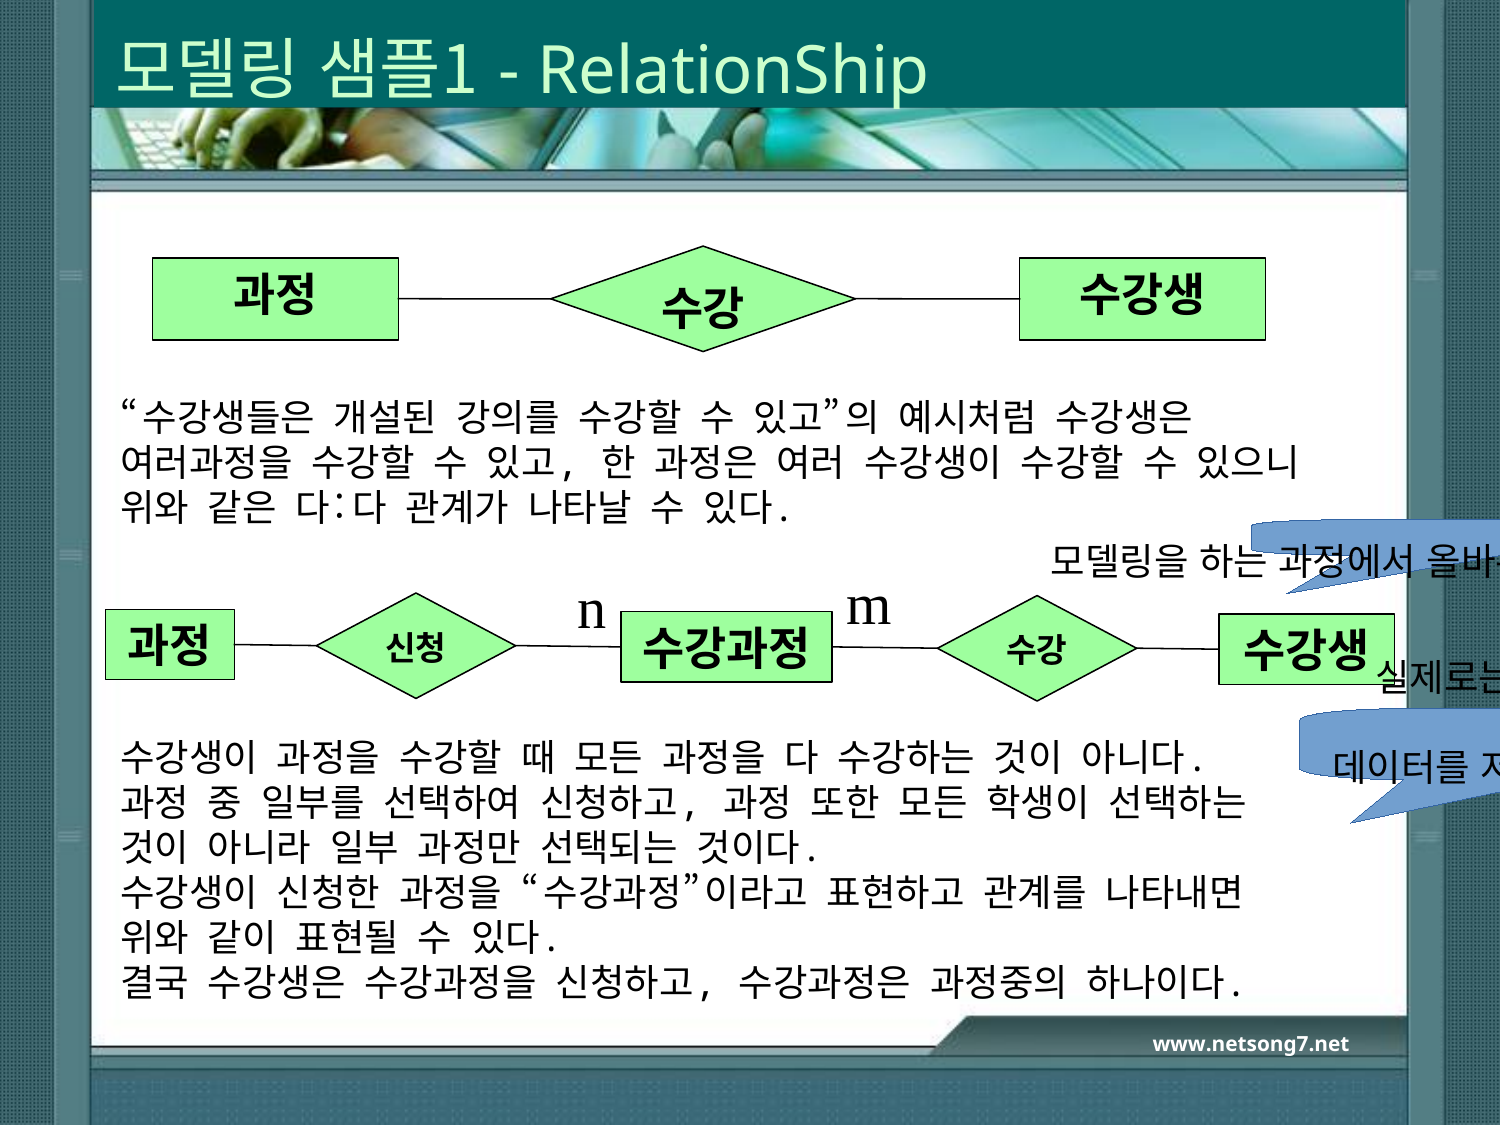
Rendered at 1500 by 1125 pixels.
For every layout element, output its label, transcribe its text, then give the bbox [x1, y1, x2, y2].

text_box m [832, 558, 891, 645]
picture [0, 0, 1500, 1125]
text_box 수강 [552, 246, 854, 352]
text_box 수강과정 [621, 611, 833, 682]
text_box 정규화 모델링을 하는 과정에서 올바른 관계를 형성하도록 설계하는 과정 [1251, 519, 1500, 594]
text_box 과정 [152, 257, 399, 340]
text_box n [562, 562, 622, 648]
text_box 실제로는 제3정규화 까지 있다. 제1정규화 데이터를 저장했을 때 가장 첫번째로 검증 [1299, 708, 1500, 824]
text_box 수강생 [1218, 613, 1395, 685]
text_box “수강생들은 개설된 강의를 수강할 수 있고”의 예시처럼 수강생은 여러과정을 수강할 수 있고, 한 과정은 여러 수강생이 수강할 수 있으니 위와 같은 다:다 관계가 나타날 수 있다. [105, 386, 1407, 538]
text_box 수강 [938, 595, 1136, 702]
text_box 수강생 [1019, 257, 1266, 340]
text_box 수강생이 과정을 수강할 때 모든 과정을 다 수강하는 것이 아니다. 과정 중 일부를 선택하여 신청하고, 과정 또한 모든 학생이 선택하는 것이 아니라 일부 과정만 선택되는 것이다. 수강생이 신청한 과정을 “수강과정”이라고 표현하고 관계를 나타내면 위와 같이 표현될 수 있다. 결국 수강생은 수강과정을 신청하고, 수강과정은 과정중의 하나이다. [105, 726, 1395, 1012]
title 모델링 샘플1 - RelationShip [100, 19, 1400, 102]
text_box 과정 [105, 609, 235, 680]
picture [1467, 560, 1477, 567]
text_box www.netsong7.net [986, 1023, 1365, 1062]
text_box 신청 [318, 592, 514, 699]
